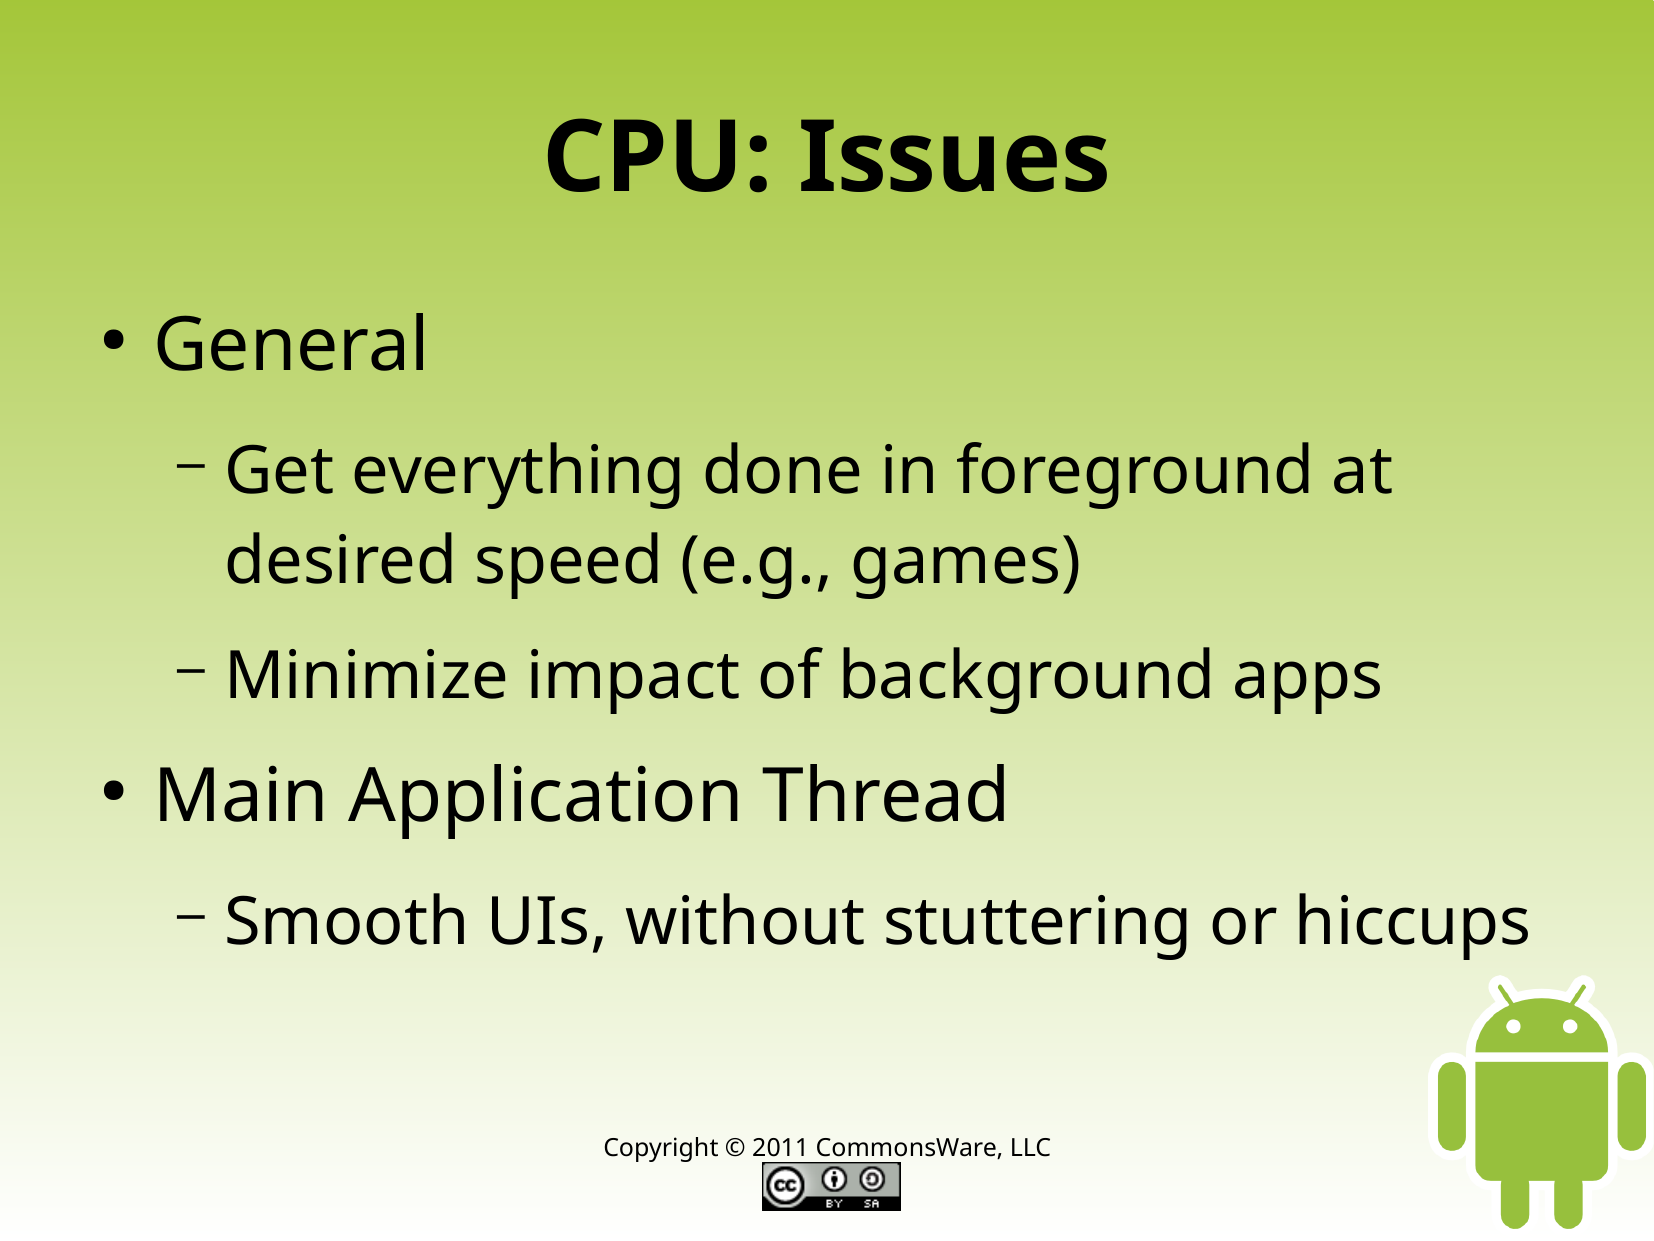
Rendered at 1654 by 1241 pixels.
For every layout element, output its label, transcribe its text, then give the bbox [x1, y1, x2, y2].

list General Get everything done in foreground at desired speed (e.g., games) Minimize impact of background apps Main Application Thread Smooth UIs, without stuttering or hiccups [82, 290, 1571, 1109]
title CPU: Issues [82, 49, 1571, 257]
picture [762, 1162, 901, 1211]
picture [1428, 975, 1654, 1238]
